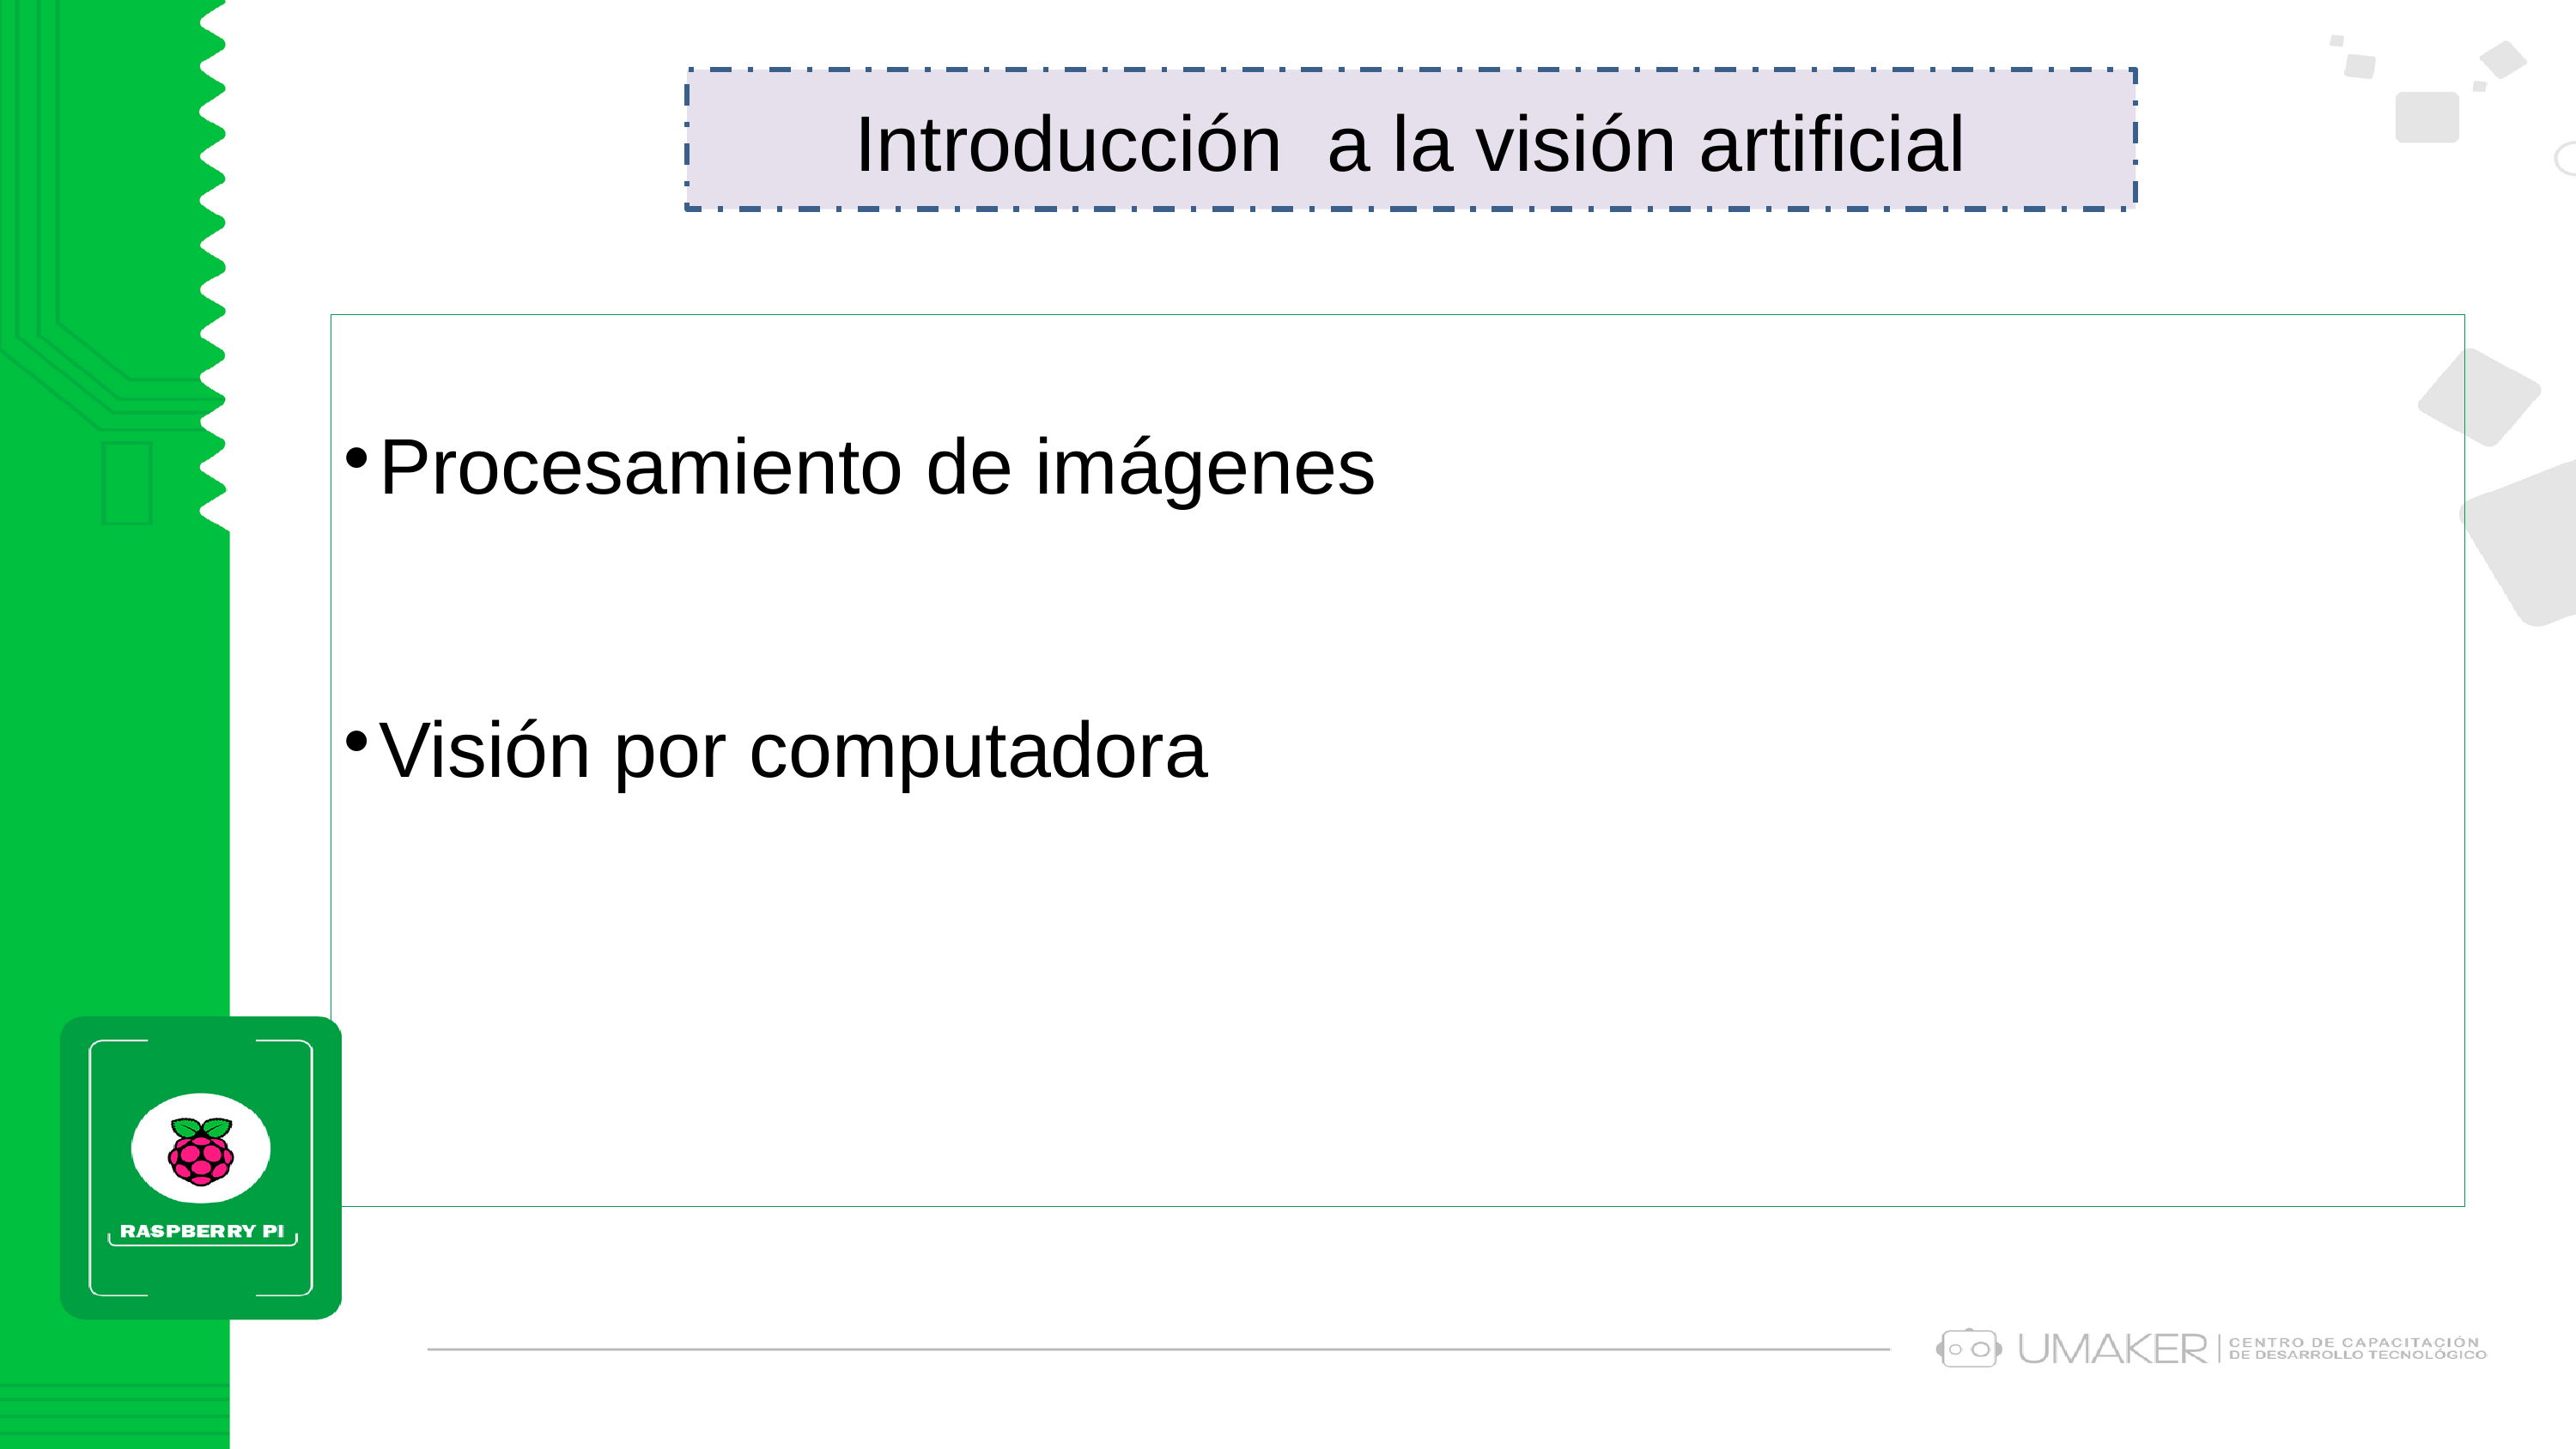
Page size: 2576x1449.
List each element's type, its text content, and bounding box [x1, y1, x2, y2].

text_box Introducción a la visión artificial [687, 70, 2136, 209]
picture [0, 0, 2576, 1449]
text_box Procesamiento de imágenes Visión por computadora [331, 314, 2465, 1207]
